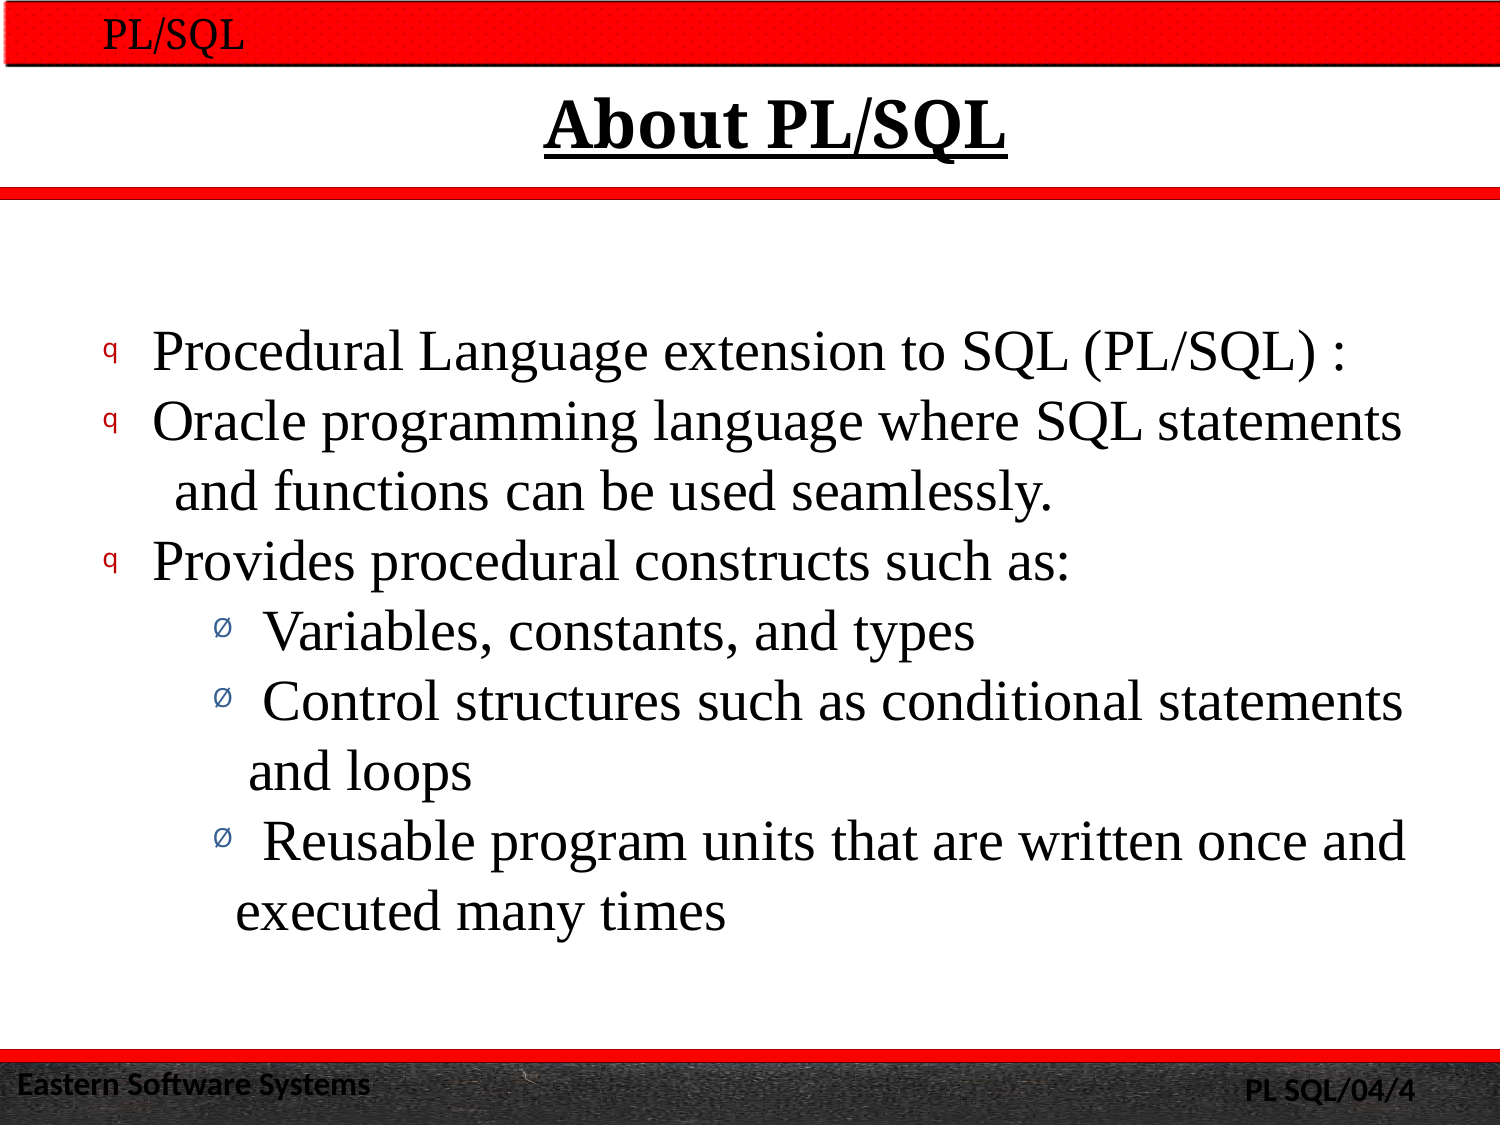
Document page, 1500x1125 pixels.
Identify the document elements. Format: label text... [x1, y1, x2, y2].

text_box Procedural Language extension to SQL (PL/SQL) : Oracle programming language where SQL statements and functions can be used seamlessly. Provides procedural constructs such as: Variables, constants, and types Control structures such as conditional statements and loops Reusable program units that are written once and executed many times [87, 305, 1450, 950]
text_box PL/SQL [87, 0, 288, 65]
text_box About PL/SQL [0, 74, 1500, 170]
picture [0, 187, 1500, 200]
text_box Eastern Software Systems [2, 1054, 394, 1110]
picture [0, 1049, 1500, 1125]
picture [0, 0, 1500, 69]
text_box PL SQL/04/4 [480, 1060, 1500, 1125]
